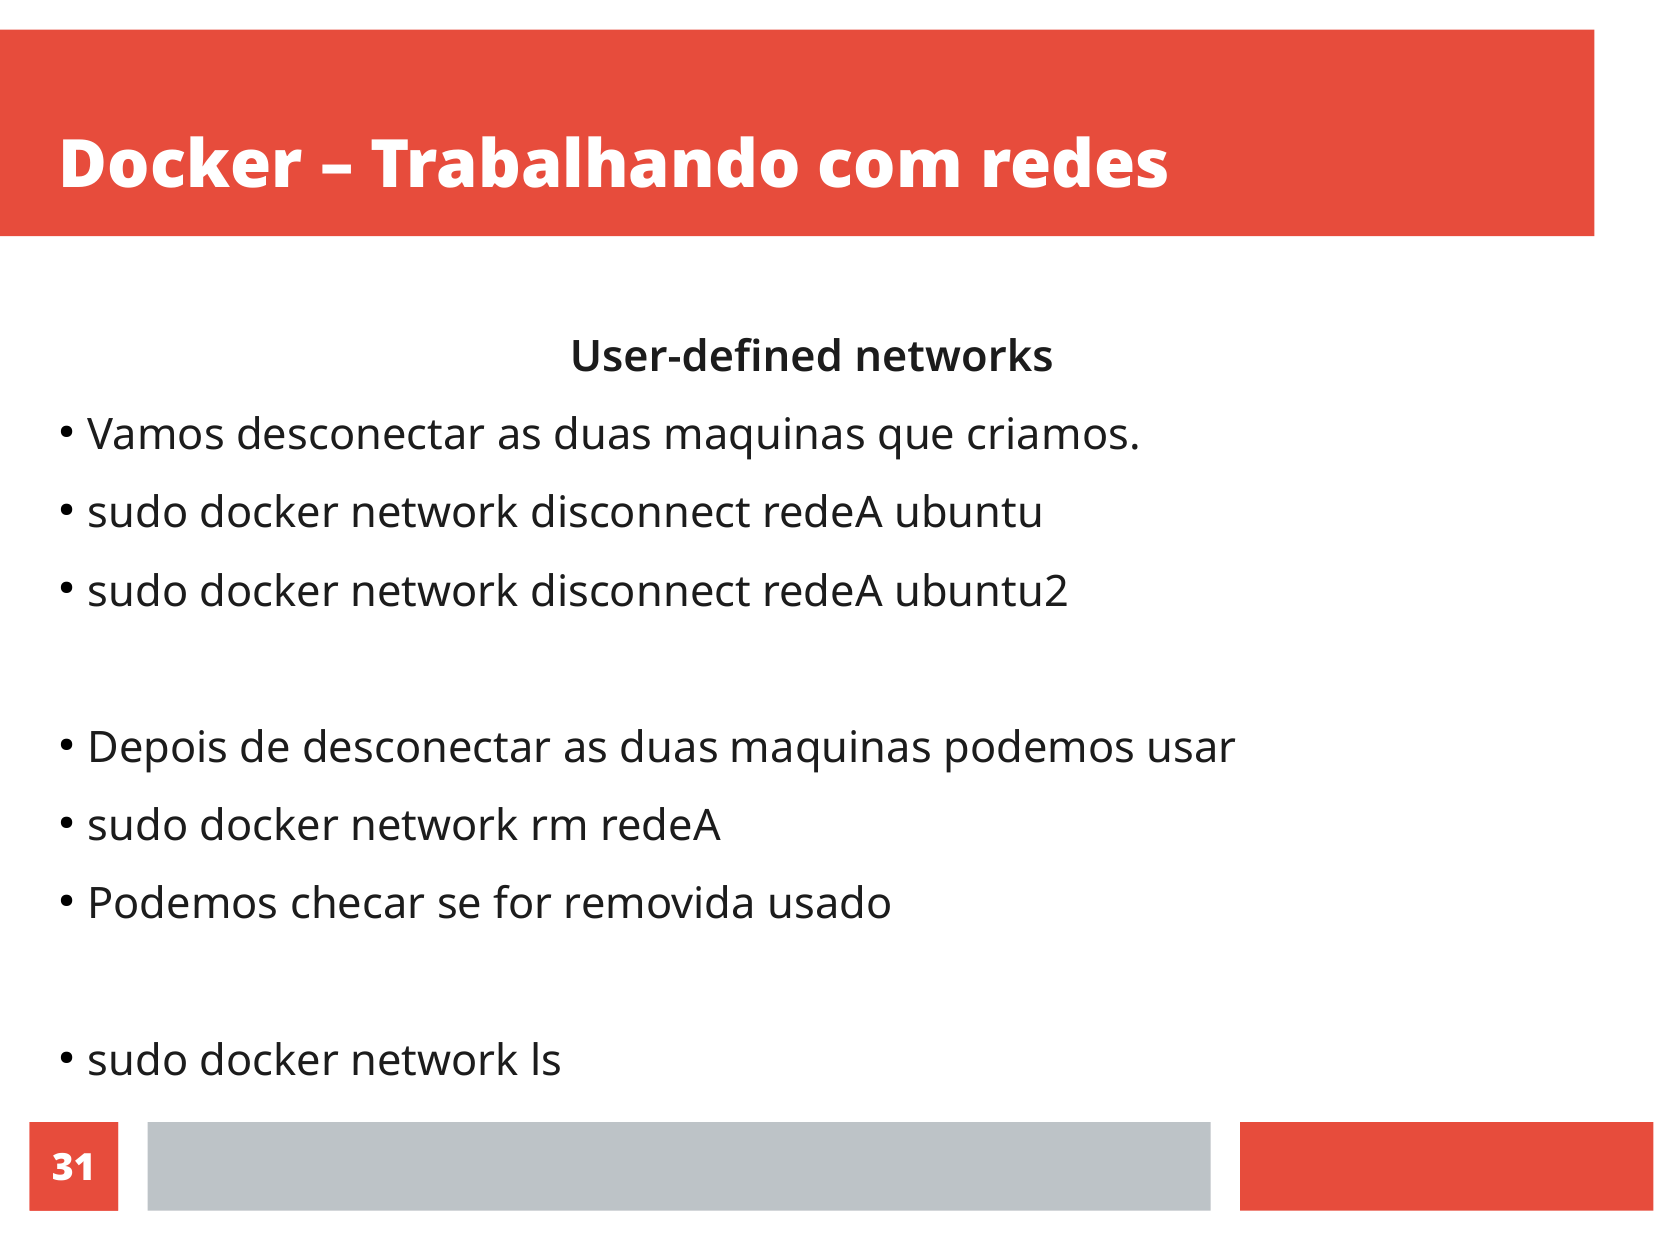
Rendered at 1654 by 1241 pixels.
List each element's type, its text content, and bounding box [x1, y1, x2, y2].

list User-defined networks Vamos desconectar as duas maquinas que criamos. sudo docker network disconnect redeA ubuntu sudo docker network disconnect redeA ubuntu2 Depois de desconectar as duas maquinas podemos usar sudo docker network rm redeA Podemos checar se for removida usado sudo docker network ls [59, 324, 1565, 1093]
title Docker – Trabalhando com redes [59, 59, 1595, 207]
